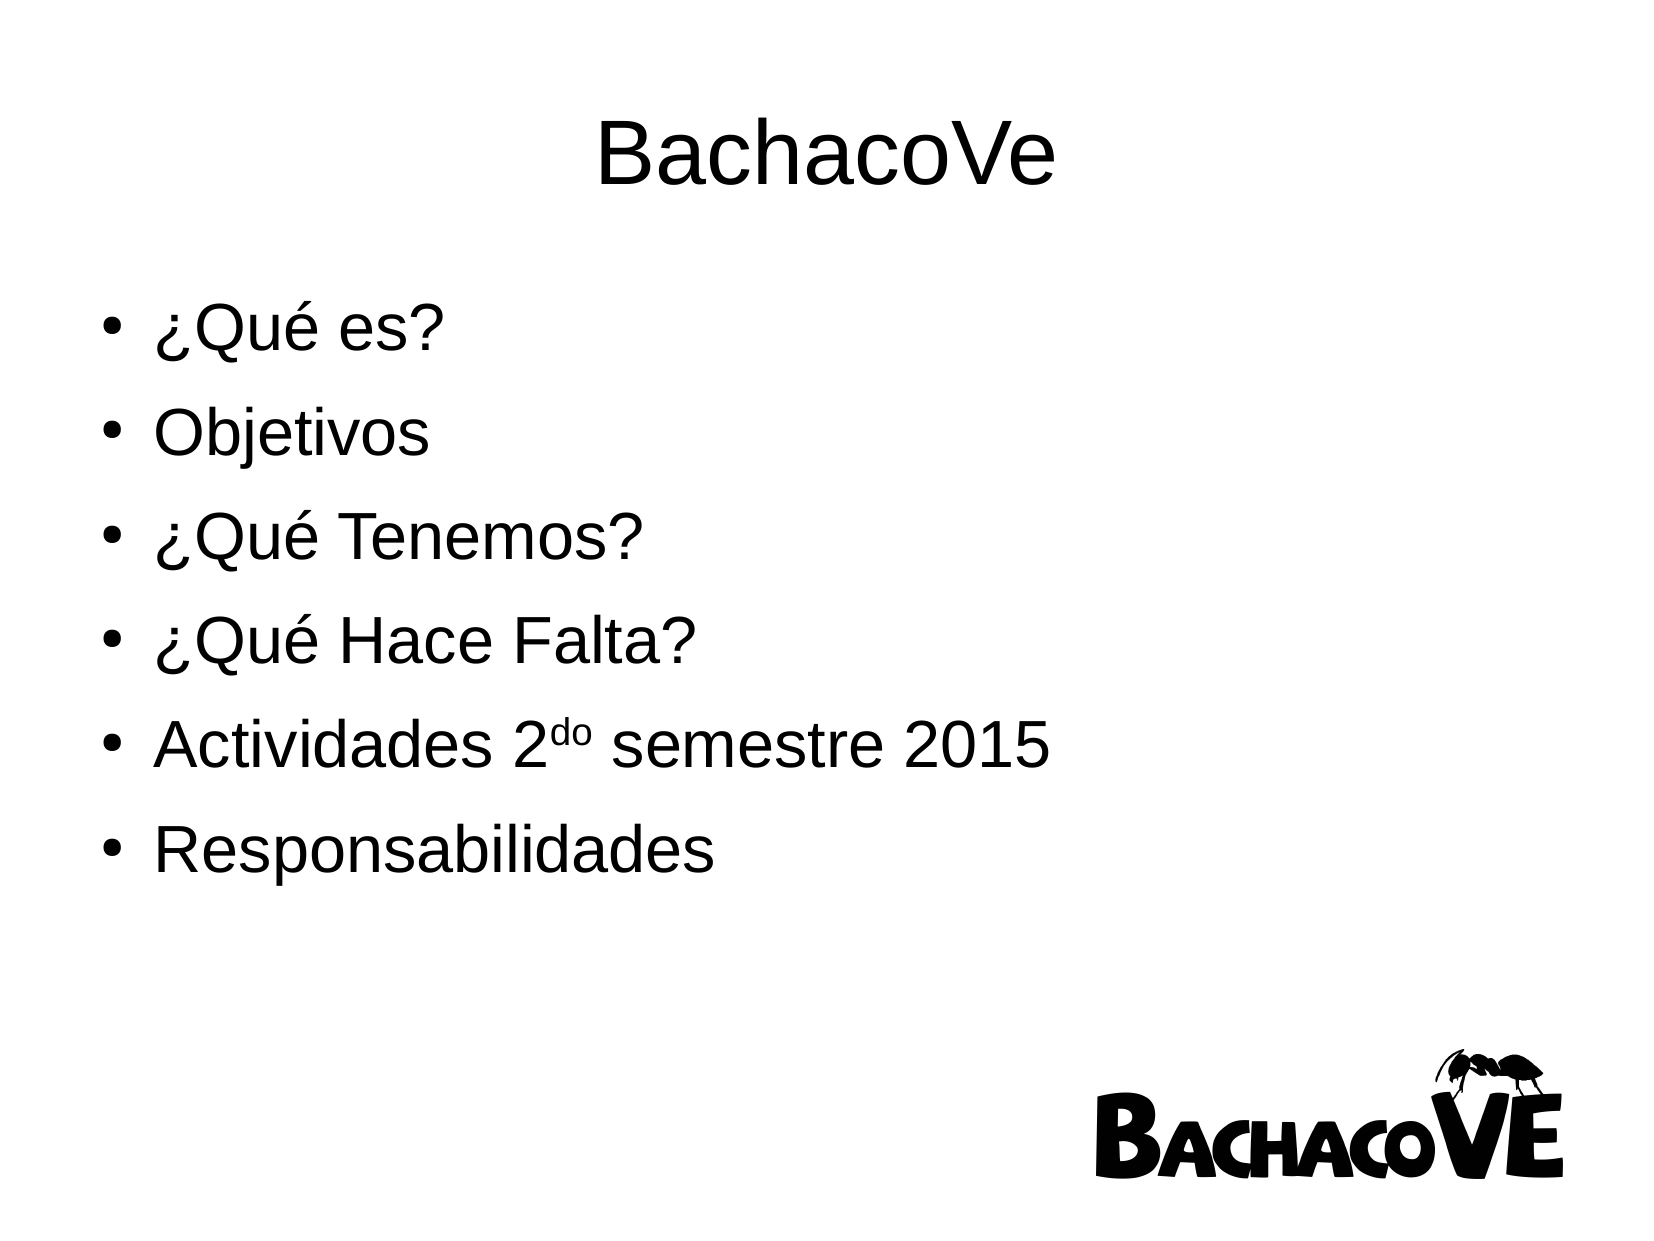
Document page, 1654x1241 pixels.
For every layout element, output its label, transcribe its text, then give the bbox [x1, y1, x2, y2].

title BachacoVe [82, 49, 1571, 257]
list ¿Qué es? Objetivos ¿Qué Tenemos? ¿Qué Hace Falta? Actividades 2do semestre 2015 Responsabilidades [82, 290, 1538, 1010]
picture [1096, 1049, 1563, 1179]
